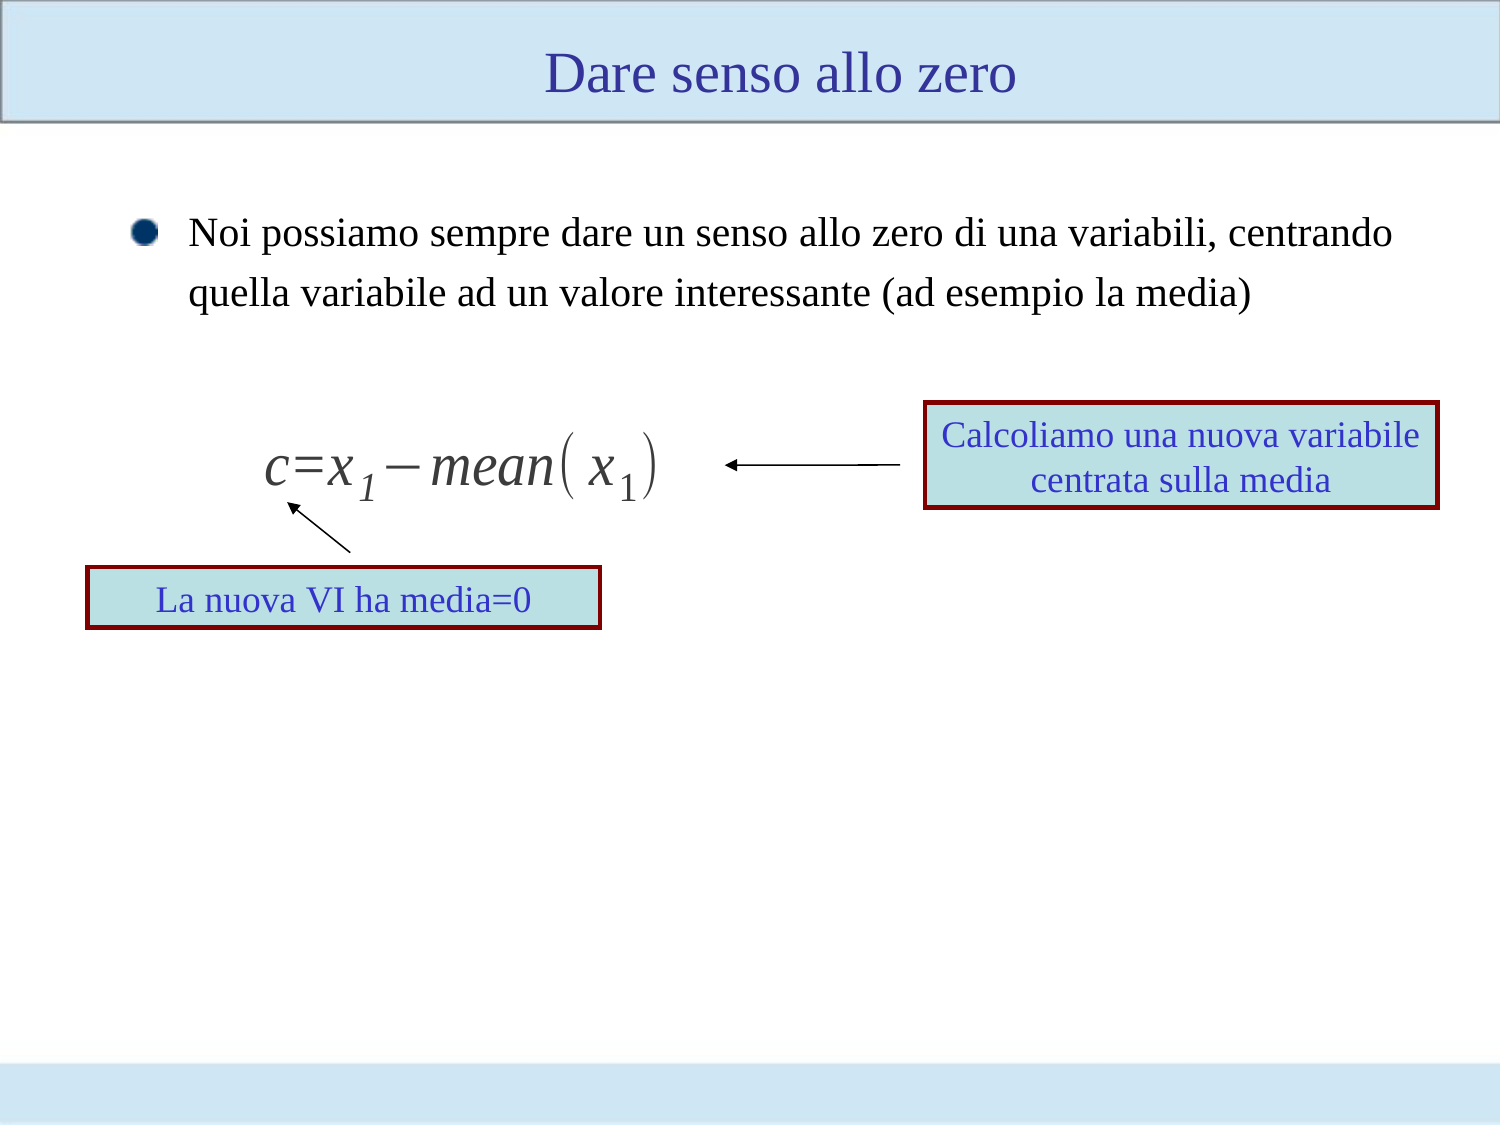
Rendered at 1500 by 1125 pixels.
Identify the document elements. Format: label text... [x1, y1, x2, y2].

text_box La nuova VI ha media=0 [87, 566, 601, 628]
text_box Calcoliamo una nuova variabile centrata sulla media [924, 402, 1438, 508]
title Dare senso allo zero [249, 21, 1313, 117]
picture [0, 0, 1500, 1125]
text_box Noi possiamo sempre dare un senso allo zero di una variabili, centrando quella variabile ad un valore interessante (ad esempio la media) [112, 187, 1413, 323]
chart [249, 427, 680, 512]
